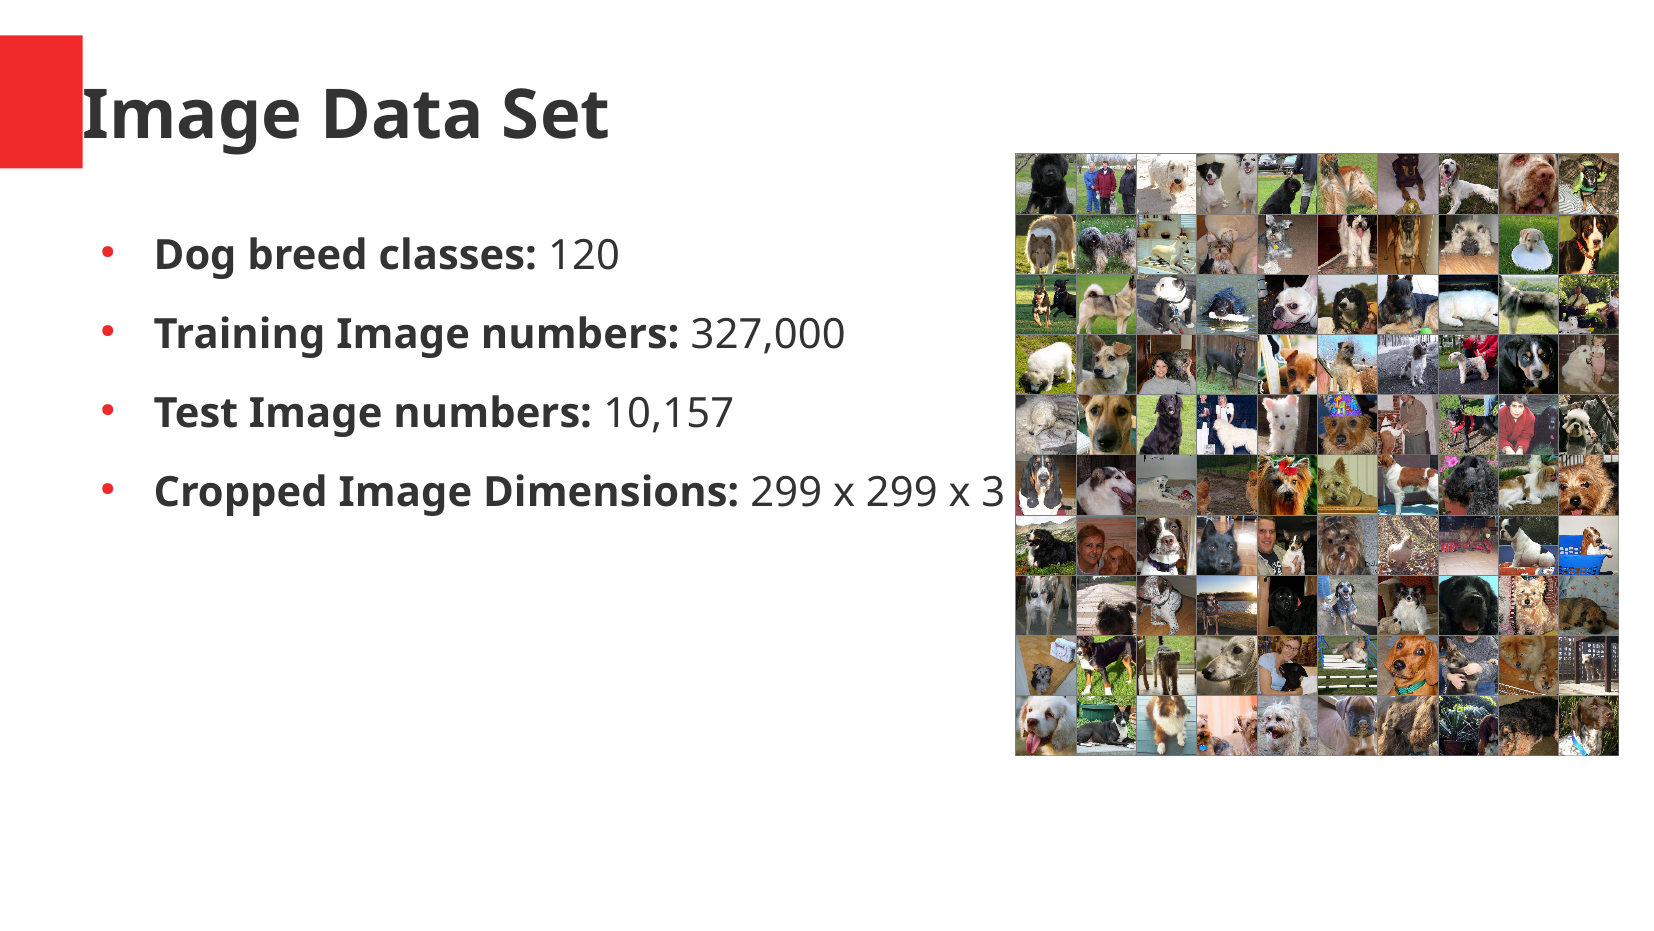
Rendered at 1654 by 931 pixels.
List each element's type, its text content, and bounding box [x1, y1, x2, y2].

picture [1015, 153, 1619, 756]
list Dog breed classes: 120 Training Image numbers: 327,000 Test Image numbers: 10,157 Cropped Image Dimensions: 299 x 299 x 3 [82, 224, 1571, 764]
title Image Data Set [82, 35, 1235, 189]
